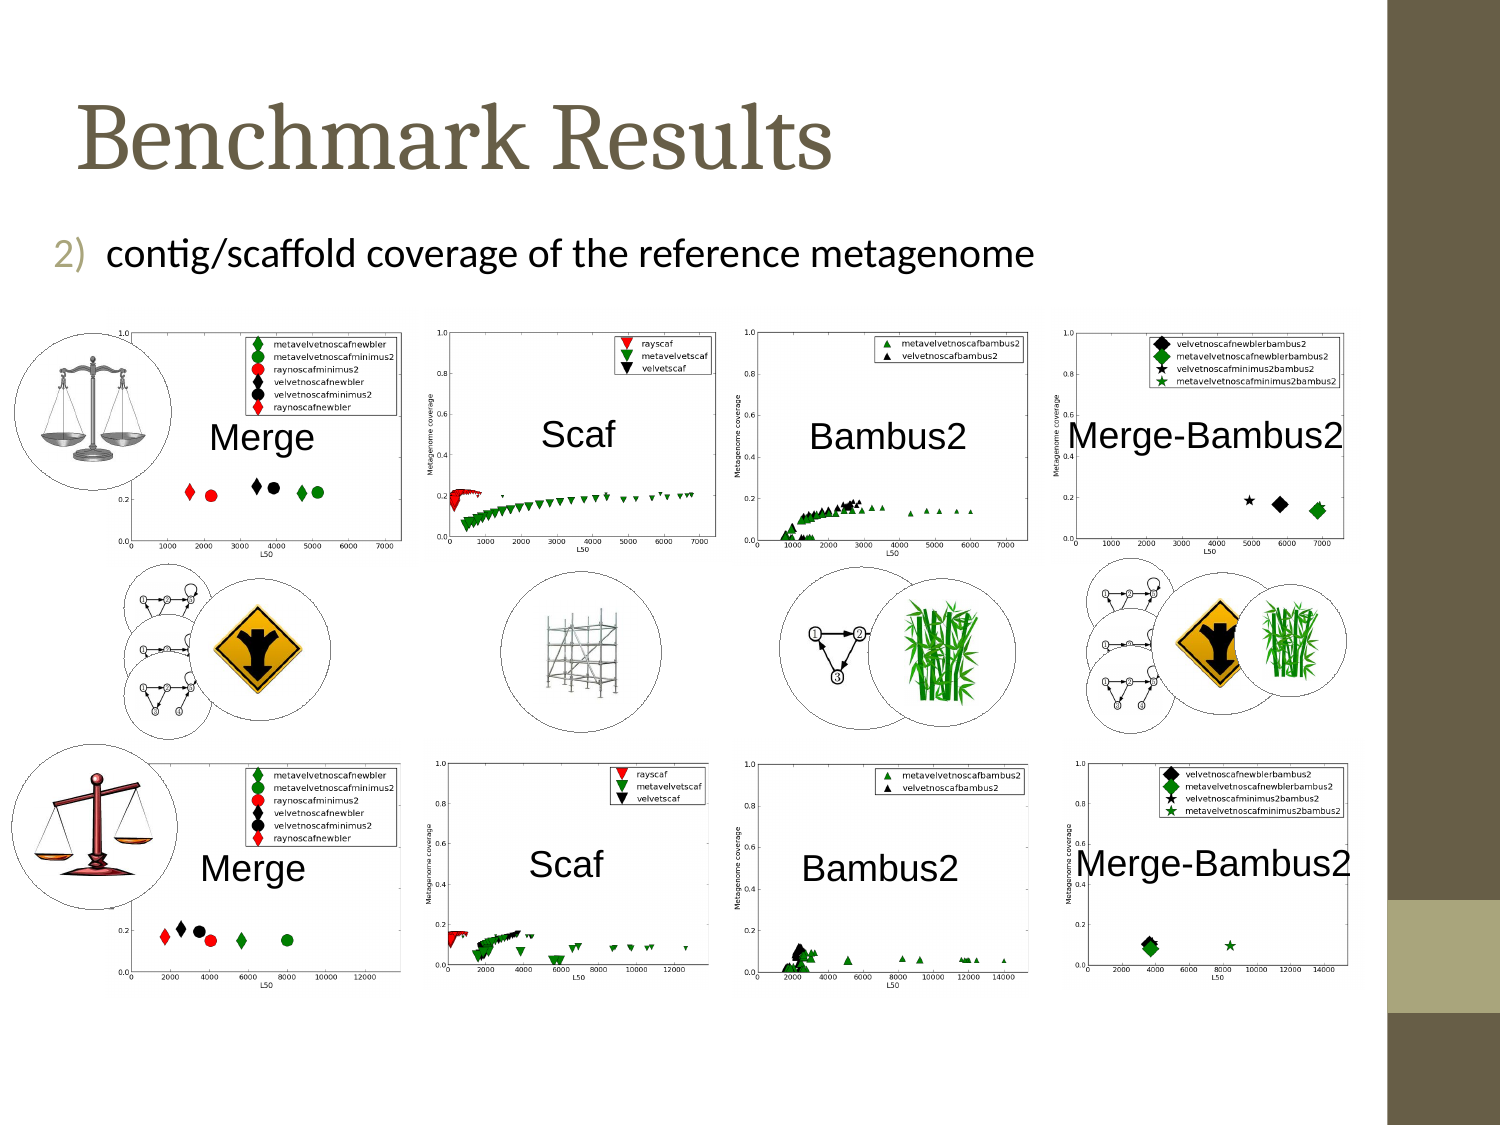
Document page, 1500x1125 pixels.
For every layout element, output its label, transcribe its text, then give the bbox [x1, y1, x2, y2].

text_box [500, 571, 662, 733]
picture [135, 582, 201, 628]
picture [533, 600, 638, 704]
text_box [123, 563, 331, 740]
picture [801, 601, 888, 695]
text_box [11, 744, 178, 910]
picture [34, 773, 153, 876]
picture [135, 632, 190, 665]
picture [423, 738, 709, 990]
picture [424, 306, 1045, 567]
picture [732, 738, 1029, 999]
text_box [1086, 558, 1347, 734]
picture [1098, 664, 1163, 715]
picture [135, 670, 201, 721]
picture [1170, 598, 1261, 690]
list contig/scaﬀold coverage of the reference metagenome [35, 236, 1382, 1063]
picture [904, 599, 979, 706]
picture [208, 604, 309, 696]
text_box [14, 333, 172, 491]
picture [1098, 626, 1153, 659]
picture [1051, 307, 1361, 564]
picture [1262, 600, 1319, 681]
picture [1098, 576, 1163, 621]
text_box [779, 567, 1016, 730]
title Benchmark Results [75, 82, 1326, 195]
picture [40, 355, 146, 462]
